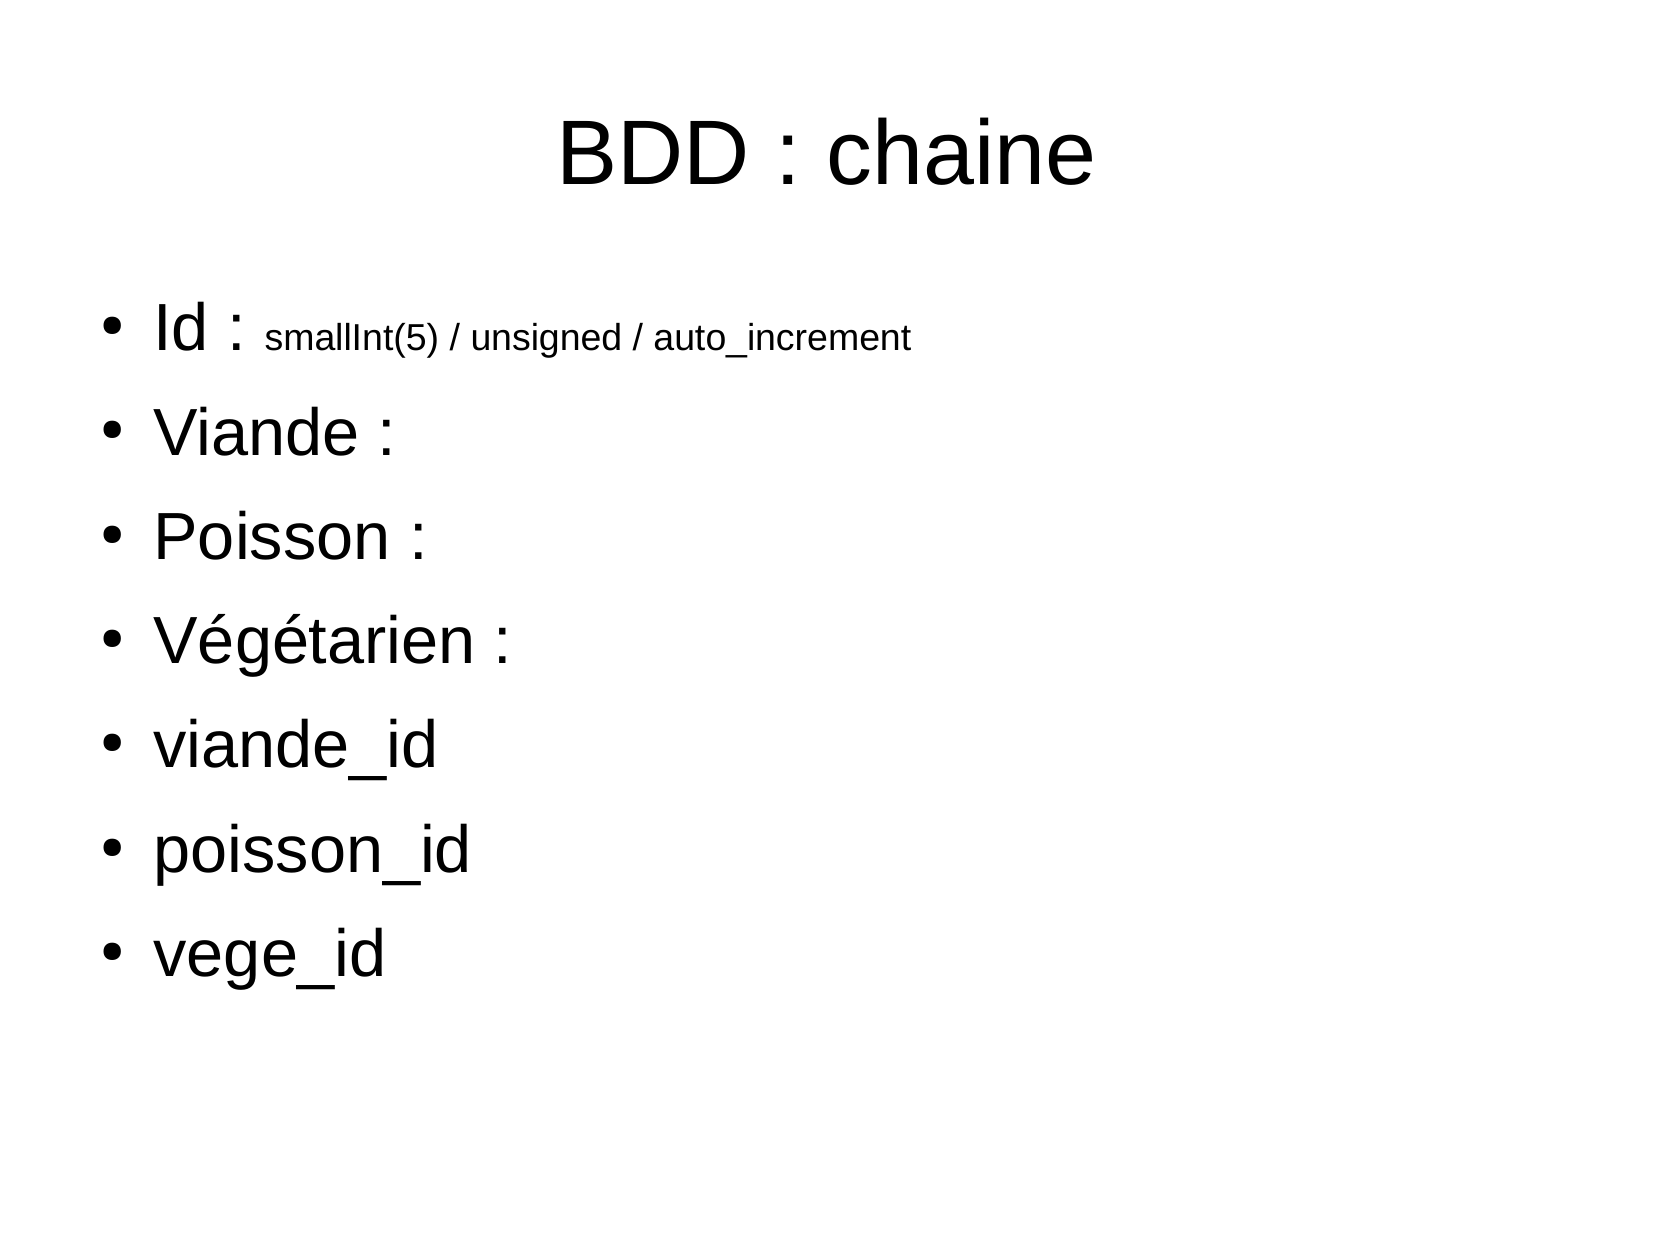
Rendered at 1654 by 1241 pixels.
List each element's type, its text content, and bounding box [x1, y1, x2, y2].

list Id : smallInt(5) / unsigned / auto_increment Viande : Poisson : Végétarien : viande_id poisson_id vege_id [82, 290, 1571, 1010]
title BDD : chaine [82, 49, 1571, 257]
